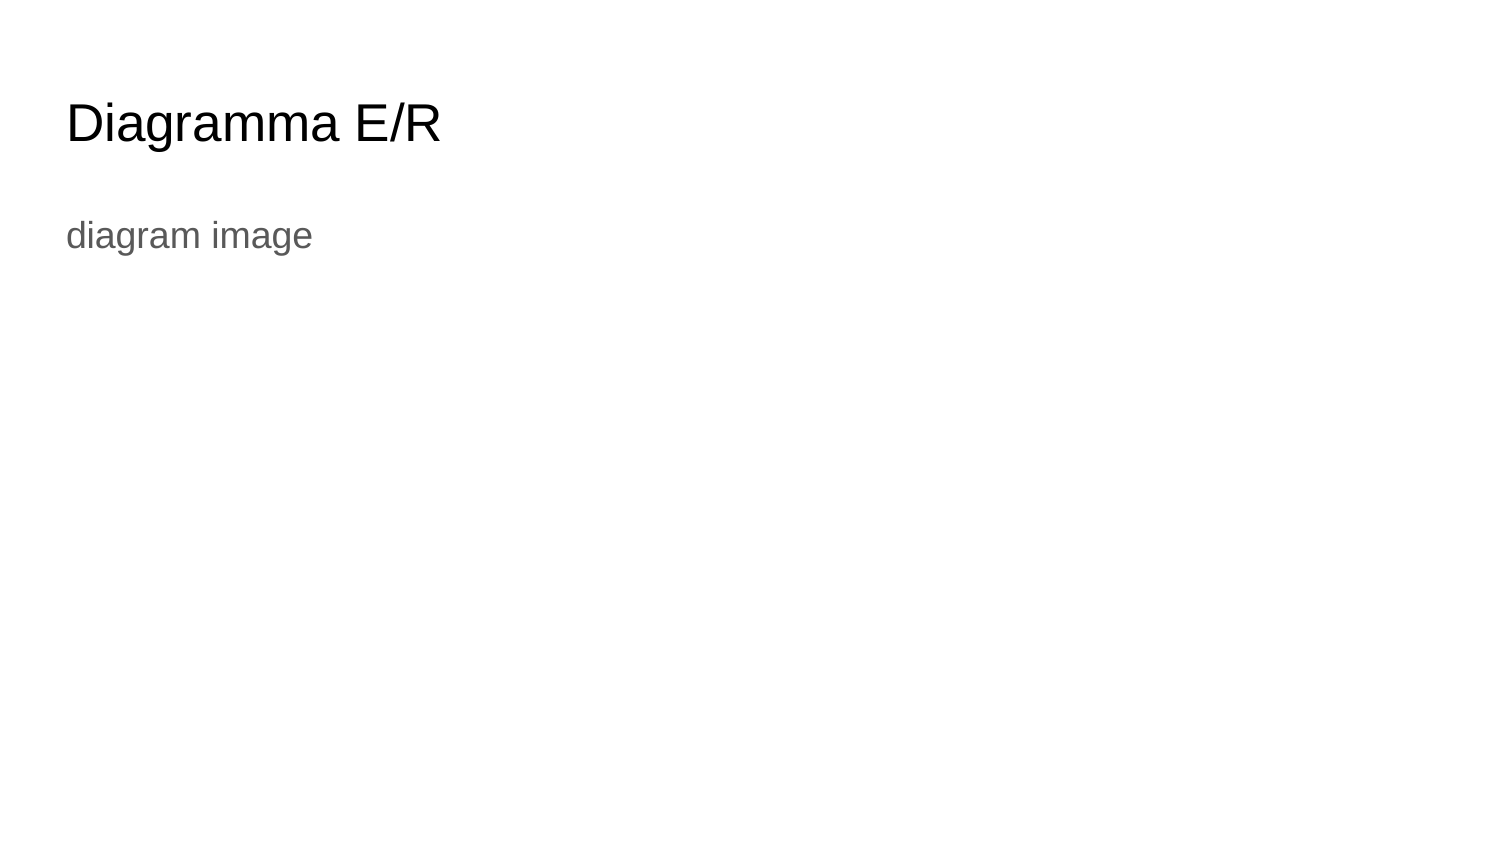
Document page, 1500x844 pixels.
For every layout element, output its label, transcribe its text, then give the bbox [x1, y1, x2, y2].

title Diagramma E/R [51, 72, 1449, 167]
list diagram image [51, 189, 1449, 750]
